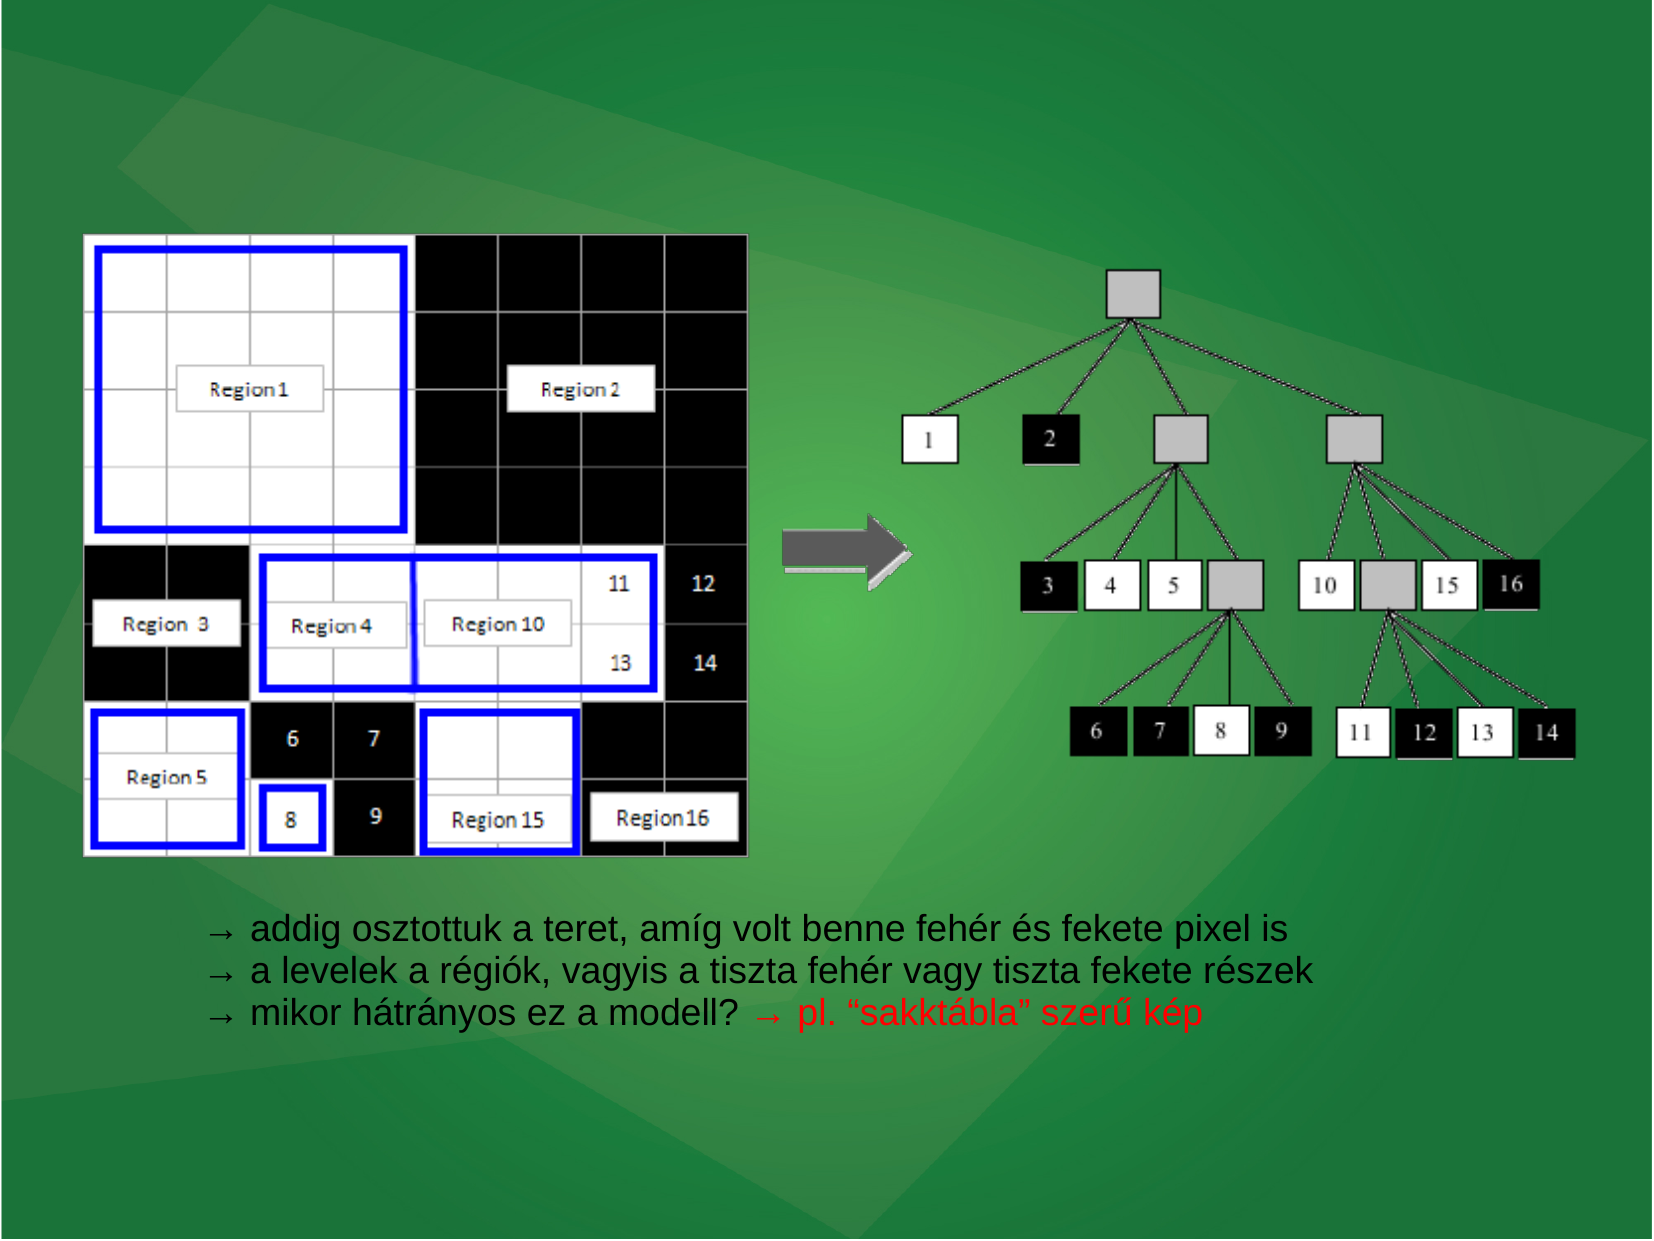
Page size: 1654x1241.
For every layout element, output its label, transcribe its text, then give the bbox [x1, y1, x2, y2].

picture [0, 0, 1652, 1241]
text_box → addig osztottuk a teret, amíg volt benne fehér és fekete pixel is → a levelek a régiók, vagyis a tiszta fehér vagy tiszta fekete részek → mikor hátrányos ez a modell? → pl. “sakktábla” szerű kép [187, 900, 1426, 1041]
